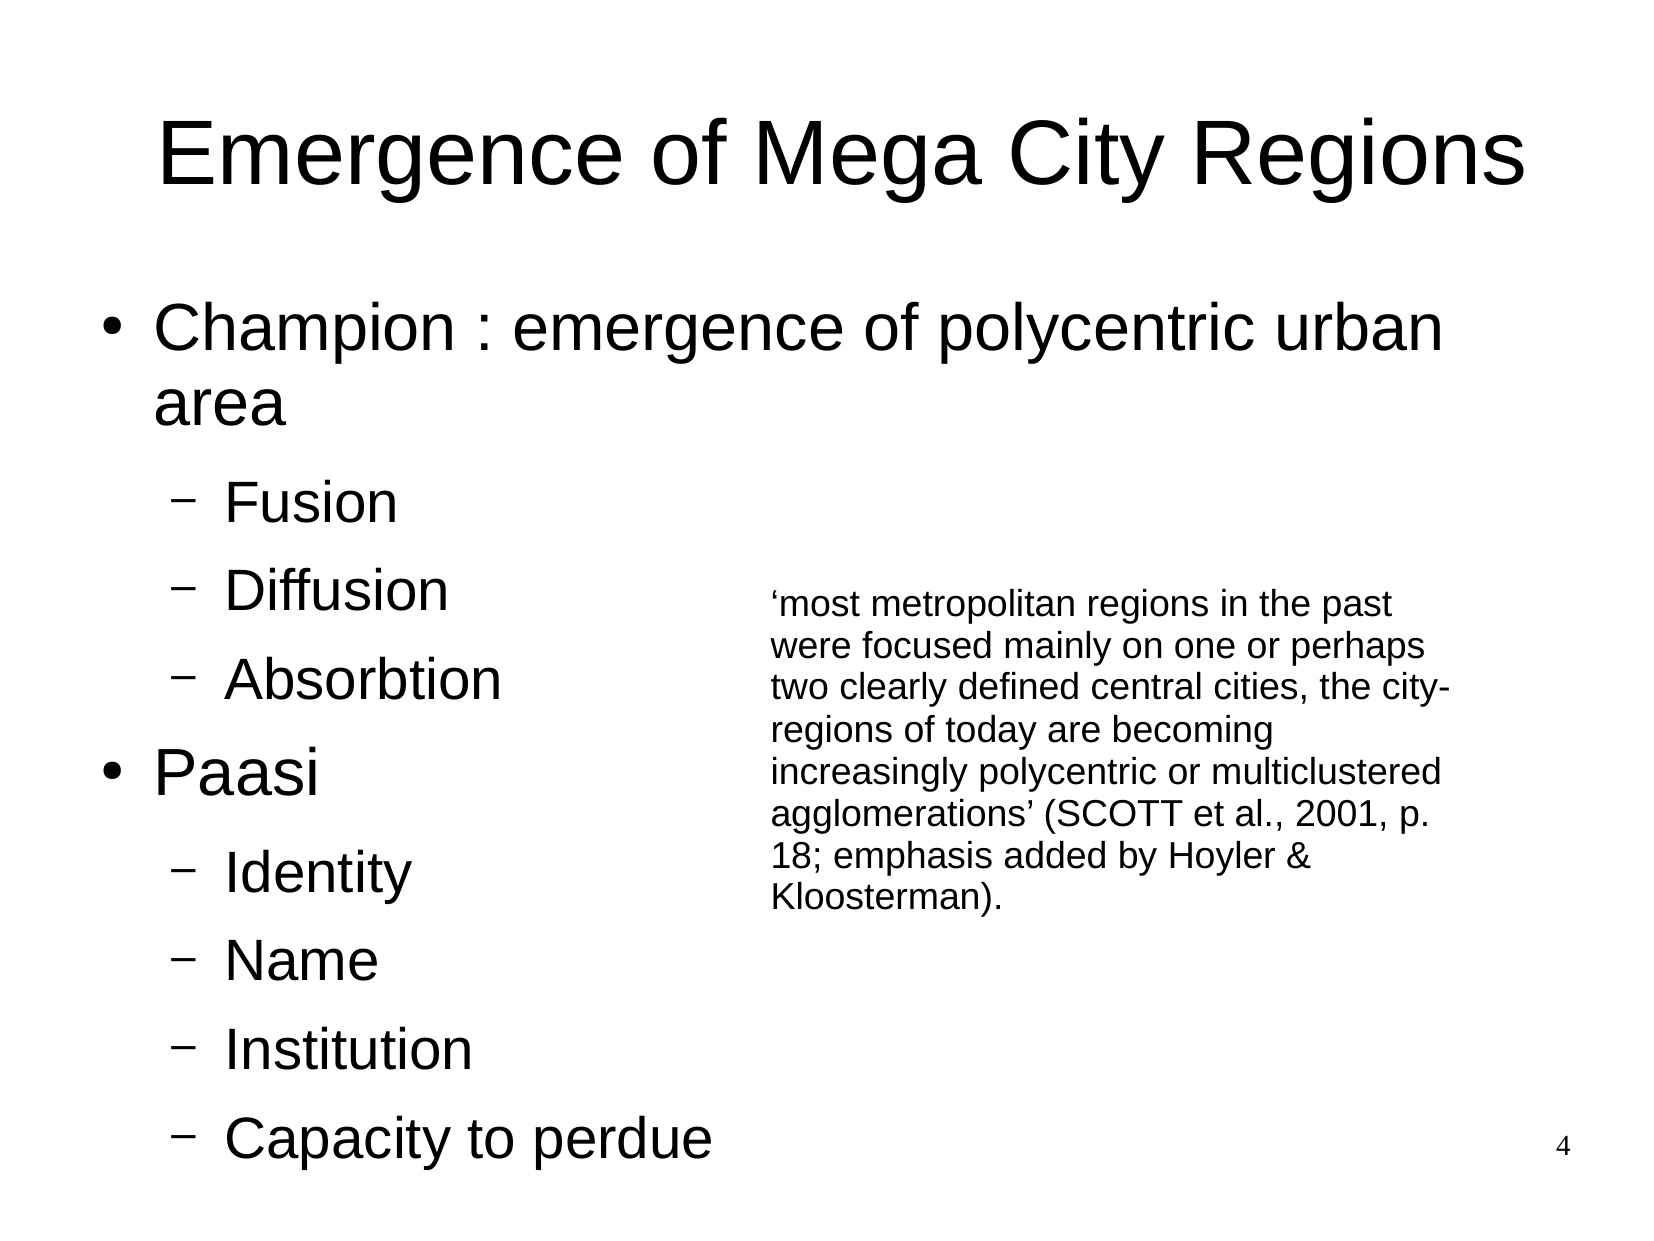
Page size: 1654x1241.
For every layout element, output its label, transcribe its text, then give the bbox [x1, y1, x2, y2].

title Emergence of Mega City Regions [82, 49, 1571, 257]
list Champion : emergence of polycentric urban area Fusion Diffusion Absorbtion Paasi Identity Name Institution Capacity to perdue [82, 290, 1538, 1010]
text_box ‘most metropolitan regions in the past were focused mainly on one or perhaps two clearly defined central cities, the city-regions of today are becoming increasingly polycentric or multiclustered agglomerations’ (SCOTT et al., 2001, p. 18; emphasis added by Hoyler & Kloosterman). [755, 574, 1492, 968]
